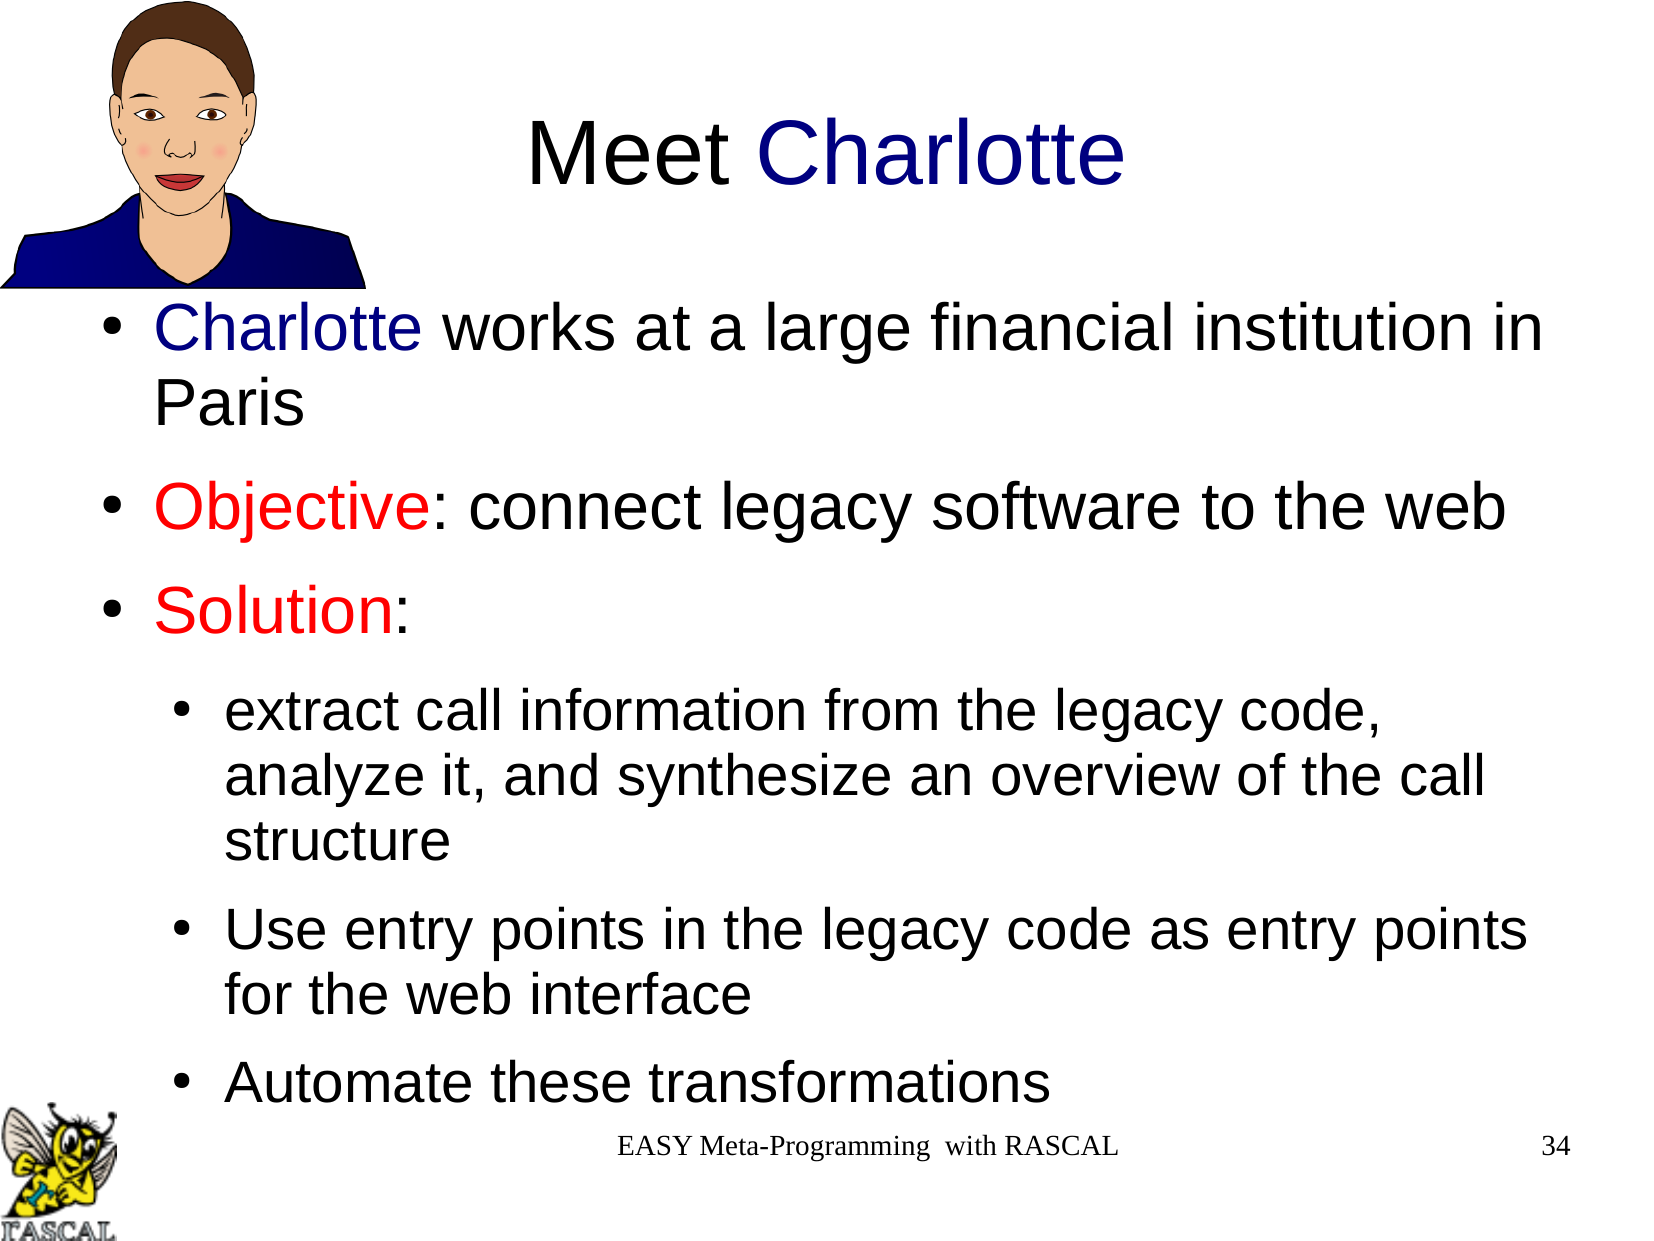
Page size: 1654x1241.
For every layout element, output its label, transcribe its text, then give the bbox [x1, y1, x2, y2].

picture [0, 1102, 117, 1241]
title Meet Charlotte [366, 49, 1571, 257]
picture [0, 1, 366, 289]
list Charlotte works at a large financial institution in Paris Objective: connect legacy software to the web Solution: extract call information from the legacy code, analyze it, and synthesize an overview of the call structure Use entry points in the legacy code as entry points for the web interface Automate these transformations [82, 290, 1571, 1109]
